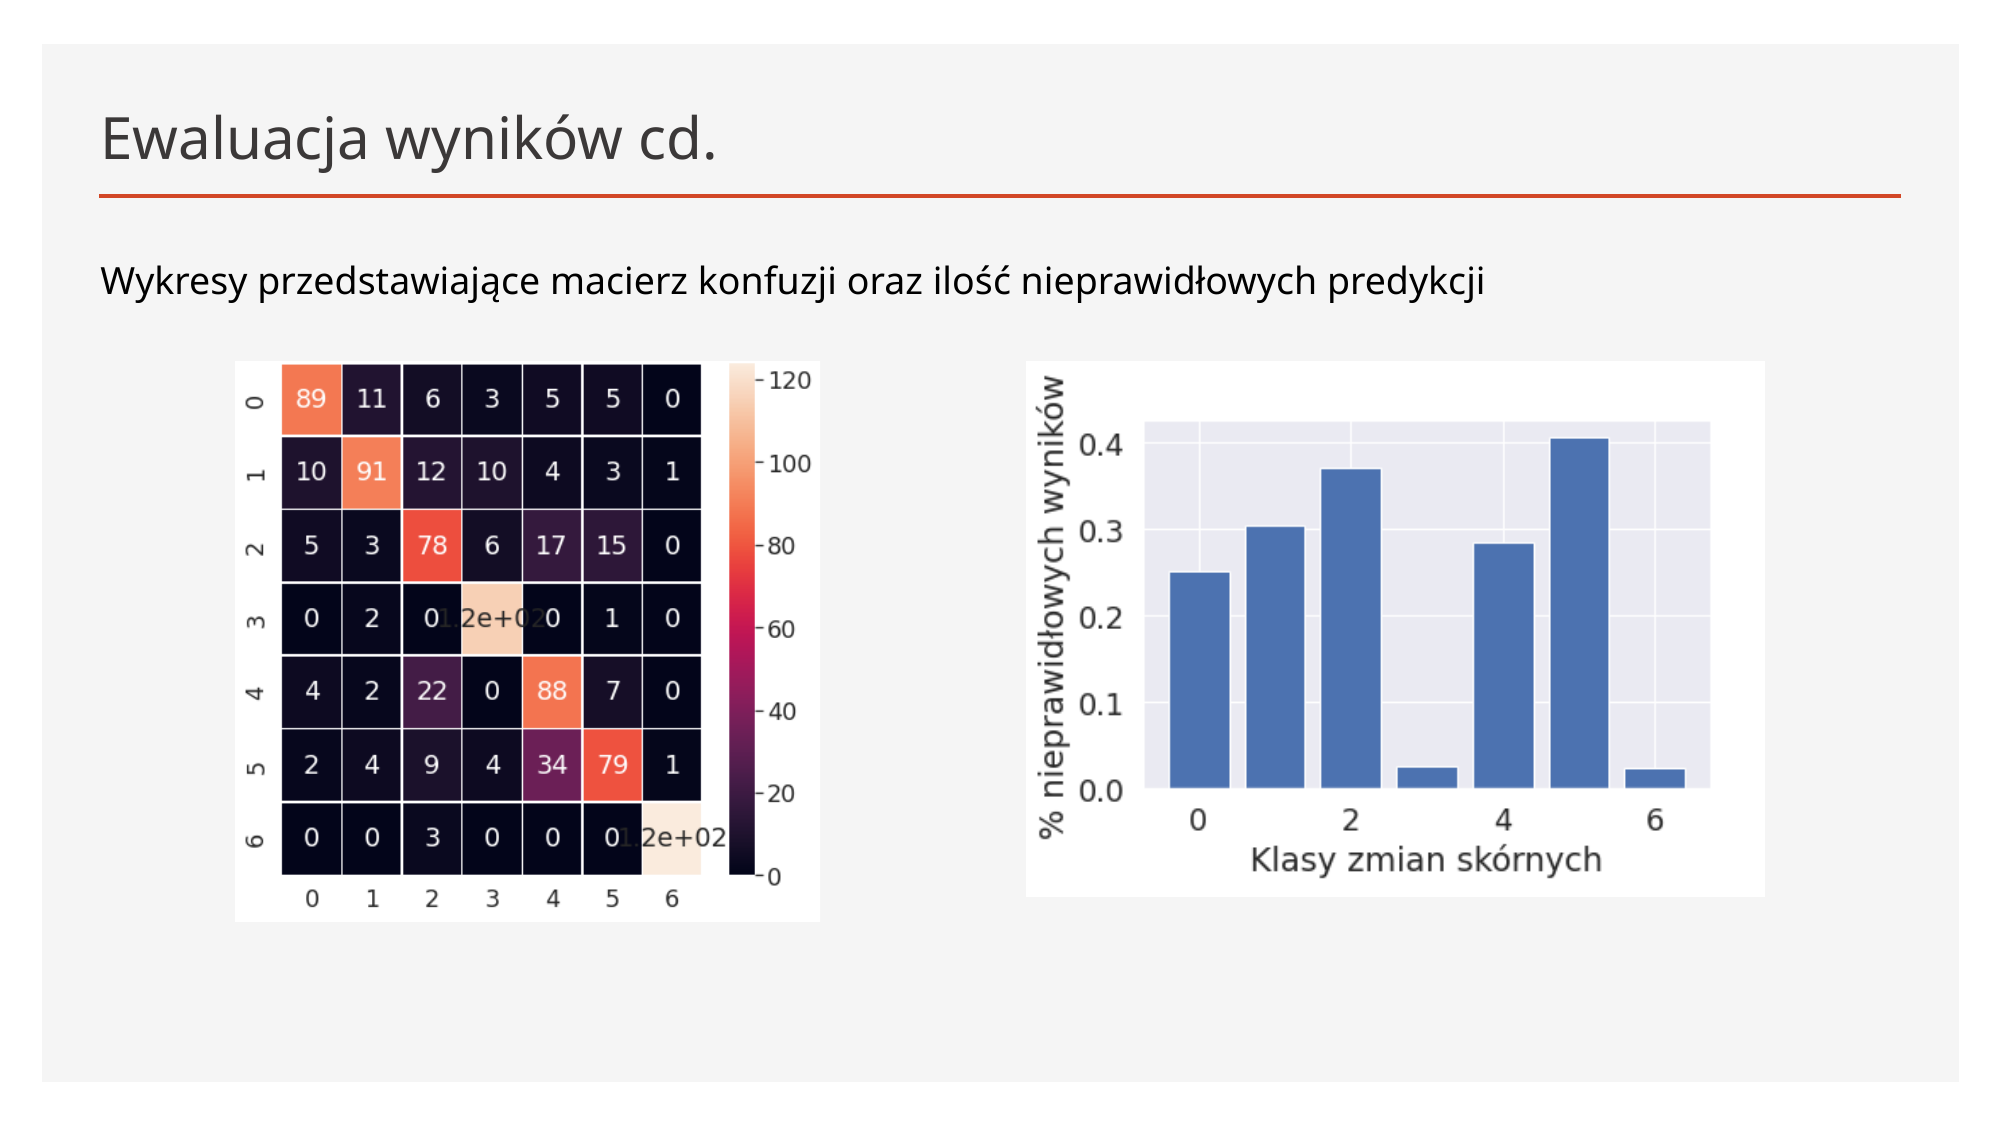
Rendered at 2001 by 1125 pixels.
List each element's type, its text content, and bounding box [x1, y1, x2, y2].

picture [1026, 361, 1765, 897]
title Ewaluacja wyników cd. [85, 73, 1214, 179]
picture [235, 361, 821, 922]
text_box Wykresy przedstawiające macierz konfuzji oraz ilość nieprawidłowych predykcji [85, 250, 1658, 356]
